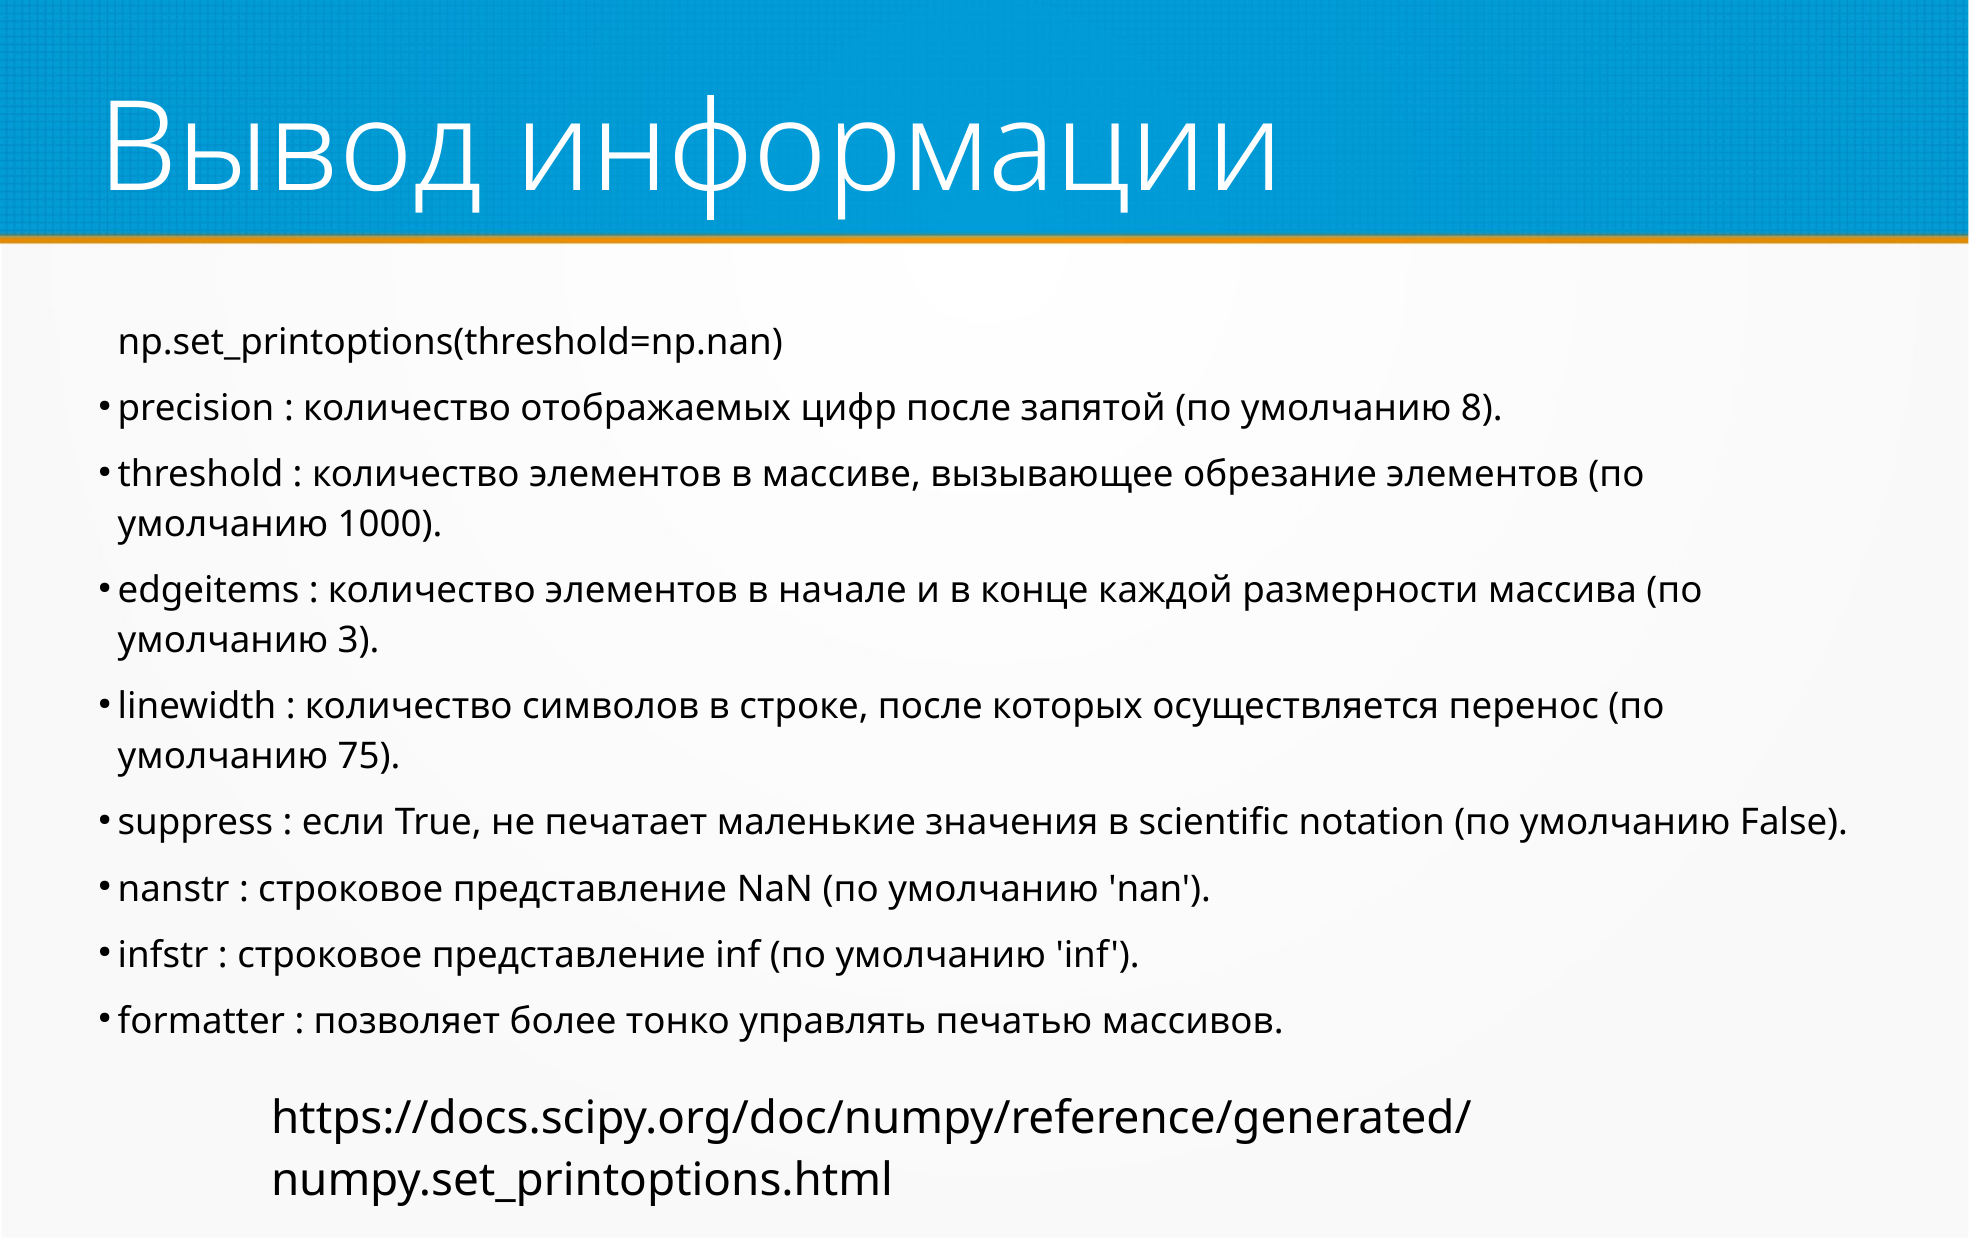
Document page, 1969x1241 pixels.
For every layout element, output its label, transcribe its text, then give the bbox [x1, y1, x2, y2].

text_box https://docs.scipy.org/doc/numpy/reference/generated/numpy.set_printoptions.html [265, 1111, 1914, 1182]
list np.set_printoptions(threshold=np.nan) precision : количество отображаемых цифр после запятой (по умолчанию 8). threshold : количество элементов в массиве, вызывающее обрезание элементов (по умолчанию 1000). edgeitems : количество элементов в начале и в конце каждой размерности массива (по умолчанию 3). linewidth : количество символов в строке, после которых осуществляется перенос (по умолчанию 75). suppress : если True, не печатает маленькие значения в scientific notation (по умолчанию False). nanstr : строковое представление NaN (по умолчанию 'nan'). infstr : строковое представление inf (по умолчанию 'inf'). formatter : позволяет более тонко управлять печатью массивов. [98, 315, 1861, 1081]
picture [0, 233, 1969, 1241]
title Вывод информации [98, 19, 1870, 227]
